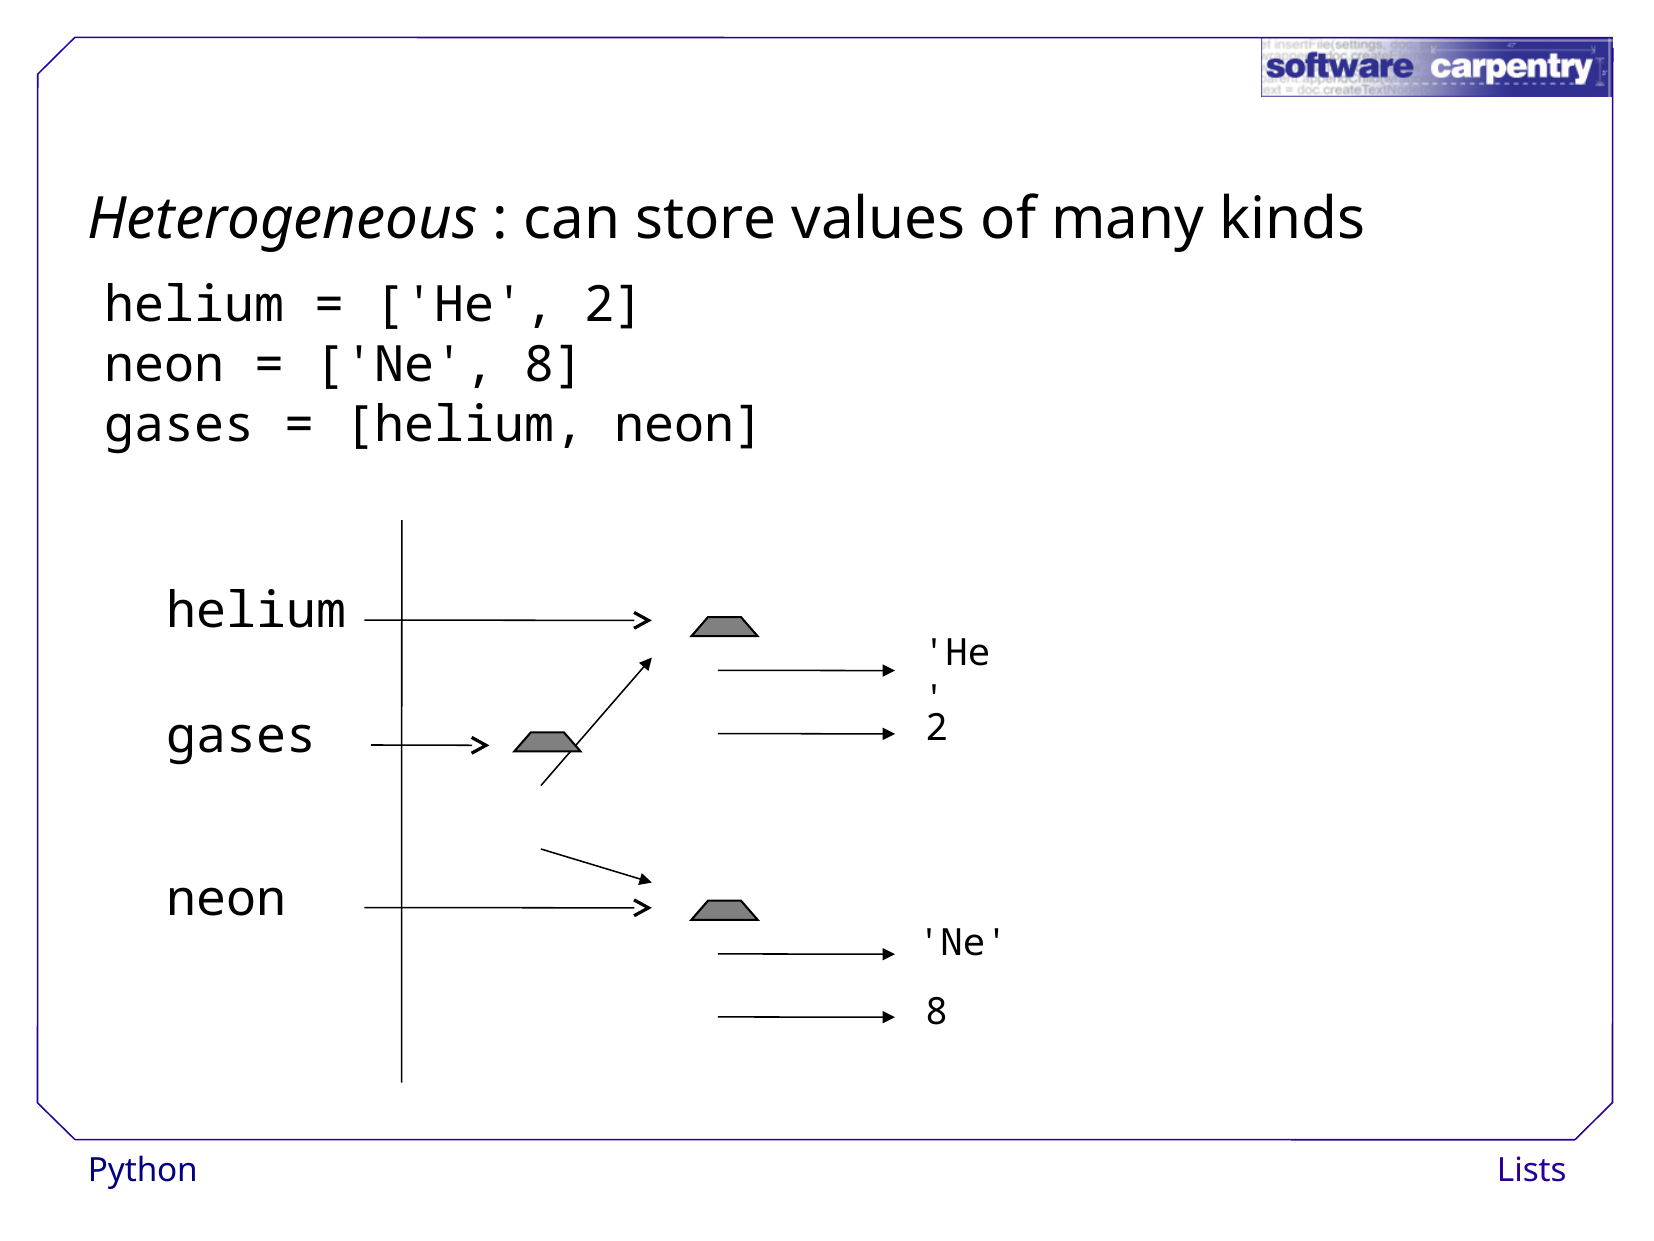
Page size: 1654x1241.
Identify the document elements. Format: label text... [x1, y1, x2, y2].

table_header [691, 637, 758, 711]
text_box [691, 617, 758, 637]
text_box 8 [899, 962, 975, 1054]
table_cell [691, 995, 758, 1070]
table_cell [514, 827, 580, 902]
table_header [691, 920, 758, 995]
table_header [514, 752, 580, 827]
text_box [691, 900, 758, 920]
text_box 2 [899, 679, 975, 771]
picture [1261, 39, 1613, 97]
text_box 'He' [899, 618, 1015, 694]
text_box gases [151, 695, 352, 783]
text_box helium = ['He', 2] neon = ['Ne', 8] gases = [helium, neon] [89, 263, 690, 496]
text_box helium [151, 570, 352, 658]
text_box Heterogeneous : can store values of many kinds [72, 138, 1531, 259]
text_box neon [151, 857, 352, 946]
text_box 'Ne' [899, 901, 1027, 977]
table_cell [691, 711, 758, 787]
text_box [514, 732, 581, 752]
